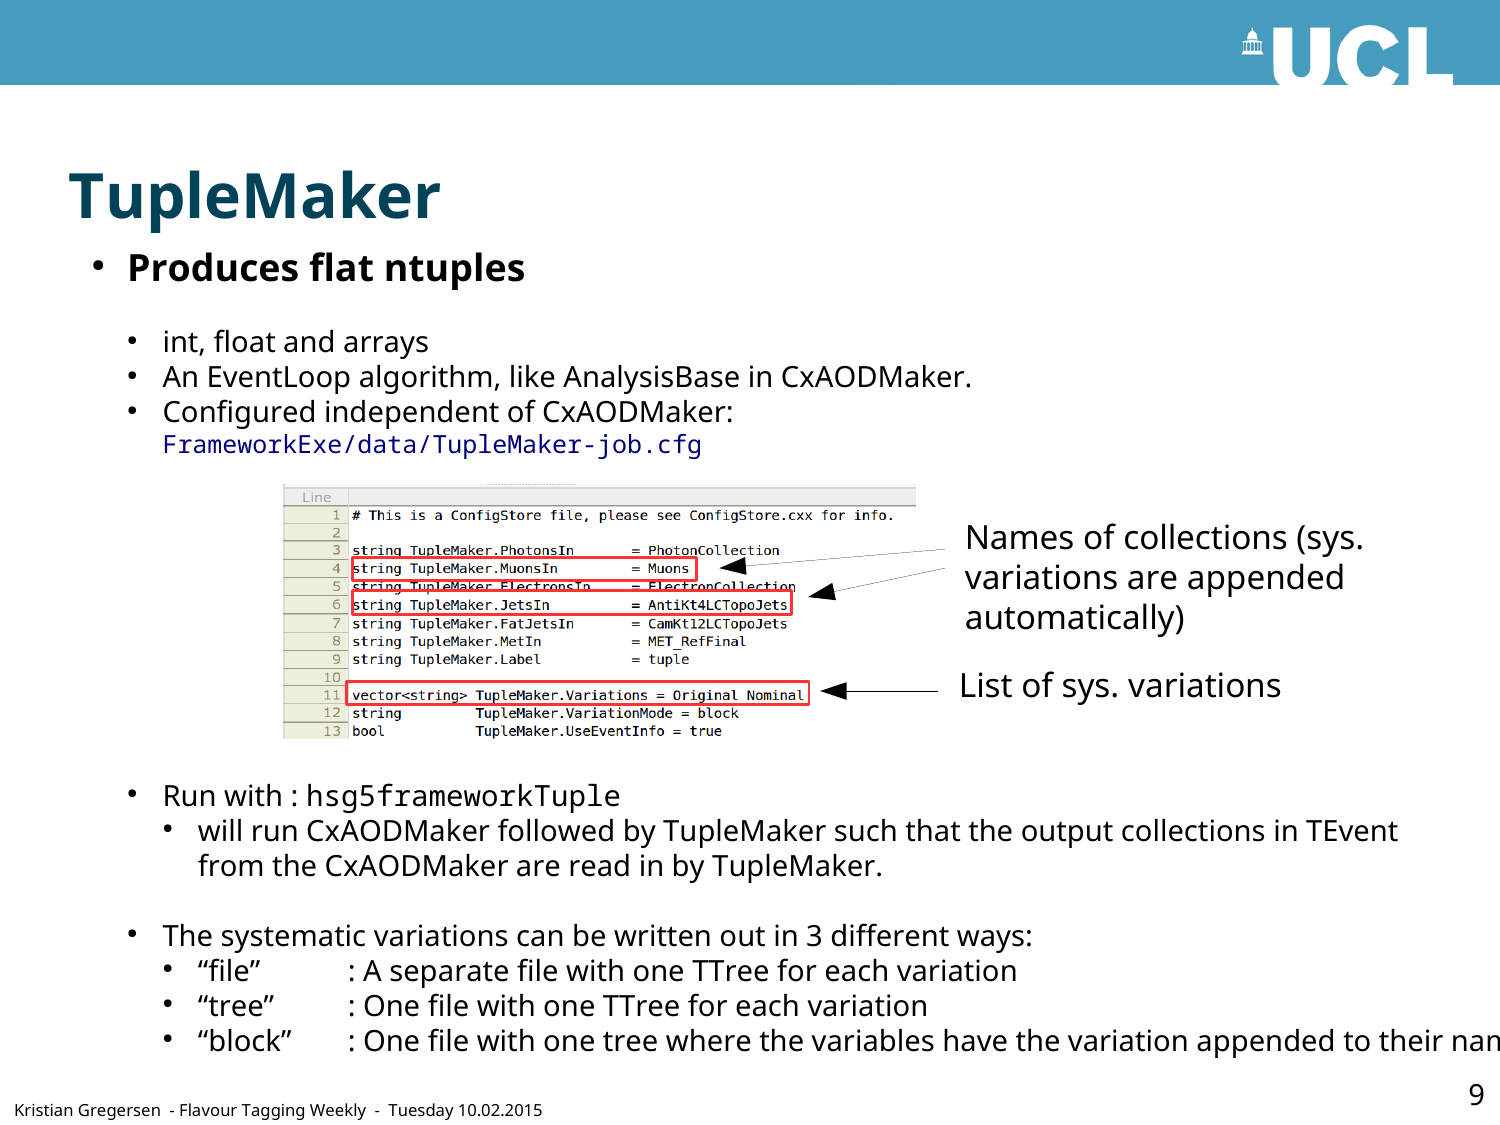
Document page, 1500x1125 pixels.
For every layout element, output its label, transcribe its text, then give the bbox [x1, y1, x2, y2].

text_box List of sys. variations [944, 657, 1382, 712]
text_box Produces flat ntuples int, float and arrays An EventLoop algorithm, like AnalysisBase in CxAODMaker. Configured independent of CxAODMaker: FrameworkExe/data/TupleMaker-job.cfg Run with : hsg5frameworkTuple will run CxAODMaker followed by TupleMaker such that the output collections in TEvent from the CxAODMaker are read in by TupleMaker. The systematic variations can be written out in 3 different ways: “file” : A separate file with one TTree for each variation “tree” : One file with one TTree for each variation “block” : One file with one tree where the variables have the variation appended to their name [76, 236, 1419, 1061]
picture [277, 484, 916, 739]
text_box Names of collections (sys. variations are appended automatically) [950, 508, 1500, 604]
picture [0, 0, 1500, 85]
title TupleMaker [54, 148, 1447, 378]
